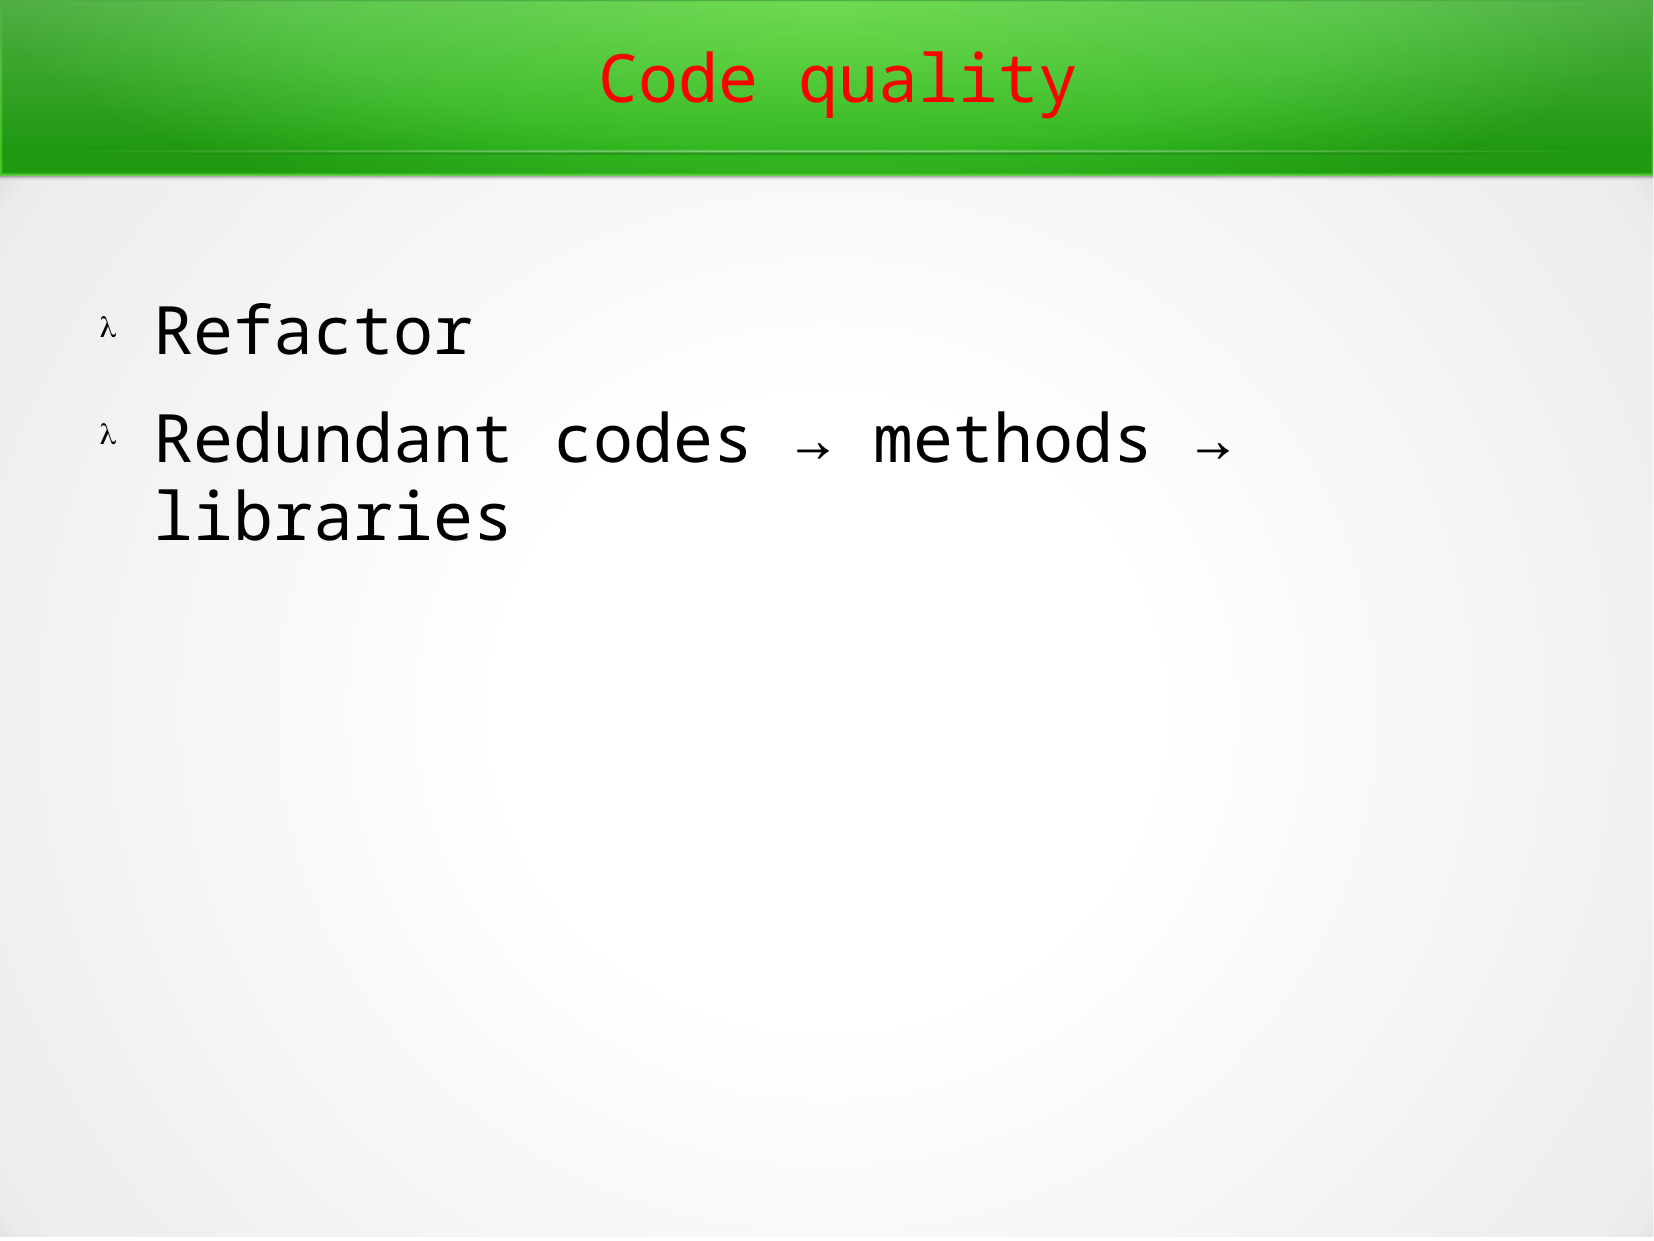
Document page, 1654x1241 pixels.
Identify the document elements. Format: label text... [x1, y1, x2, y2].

picture [0, 0, 1654, 1237]
title Code quality [94, 10, 1583, 147]
list Refactor Redundant codes → methods → libraries [82, 290, 1571, 1109]
